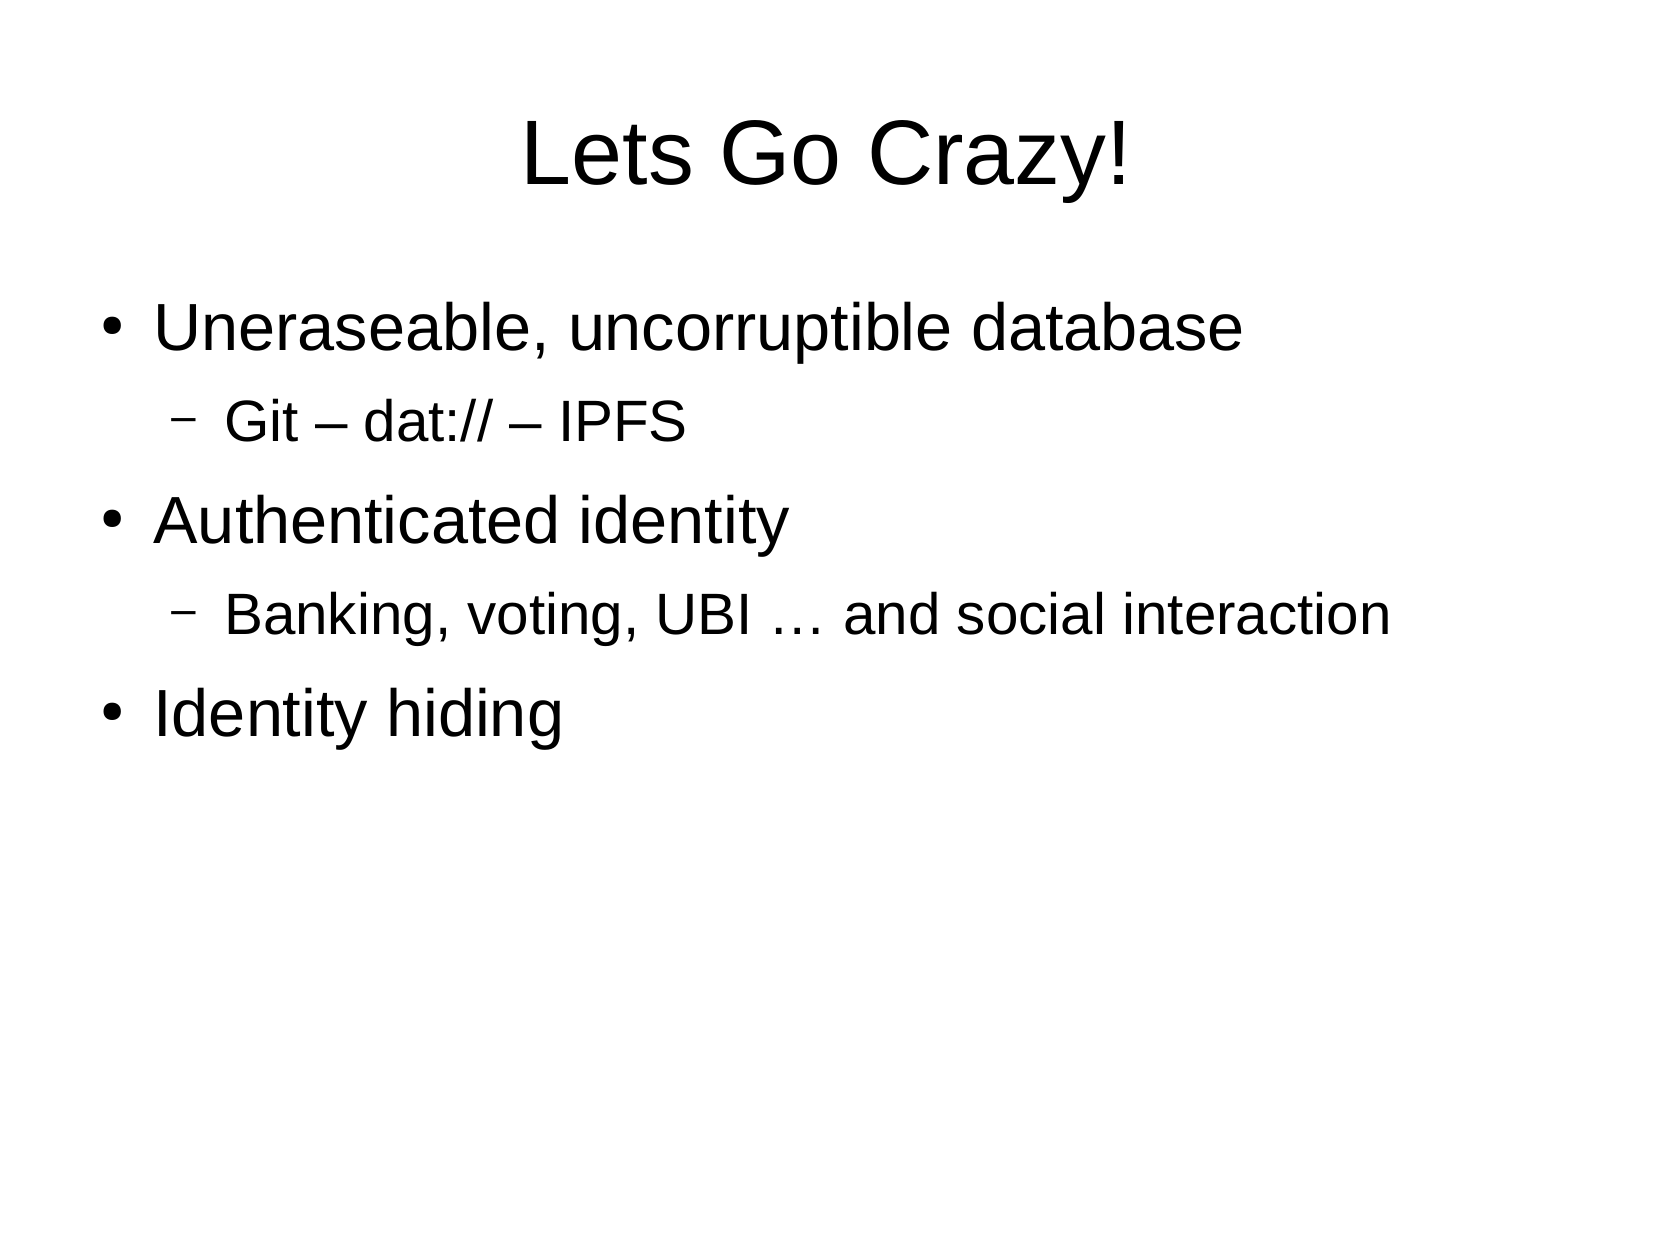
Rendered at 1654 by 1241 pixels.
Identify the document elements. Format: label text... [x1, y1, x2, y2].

list Uneraseable, uncorruptible database Git – dat:// – IPFS Authenticated identity Banking, voting, UBI … and social interaction Identity hiding [82, 290, 1571, 1010]
title Lets Go Crazy! [82, 49, 1571, 257]
